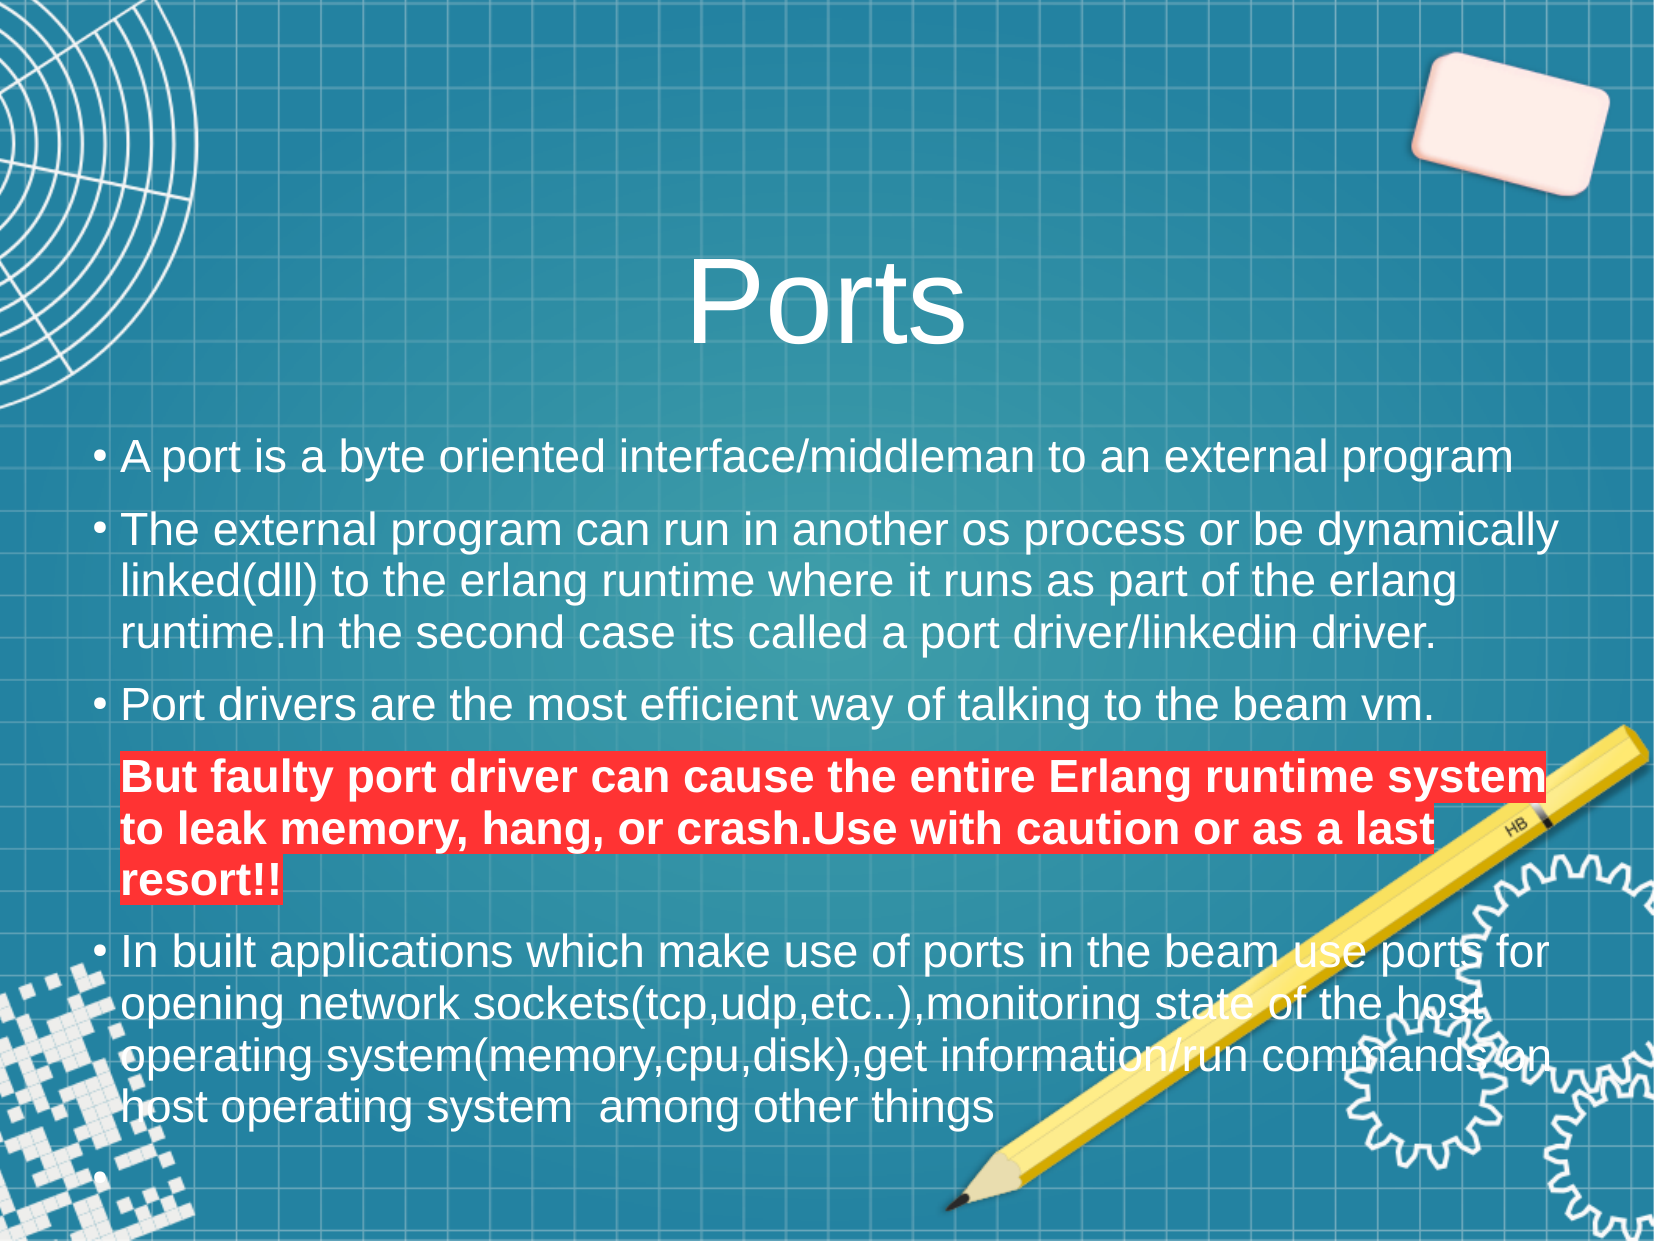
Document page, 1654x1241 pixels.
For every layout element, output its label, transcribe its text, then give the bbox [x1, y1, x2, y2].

list A port is a byte oriented interface/middleman to an external program The external program can run in another os process or be dynamically linked(dll) to the erlang runtime where it runs as part of the erlang runtime.In the second case its called a port driver/linkedin driver. Port drivers are the most efficient way of talking to the beam vm. But faulty port driver can cause the entire Erlang runtime system to leak memory, hang, or crash.Use with caution or as a last resort!! In built applications which make use of ports in the beam use ports for opening network sockets(tcp,udp,etc..),monitoring state of the host operating system(memory,cpu,disk),get information/run commands on host operating system among other things [82, 431, 1571, 1226]
picture [0, 0, 1654, 1241]
title Ports [82, 159, 1571, 431]
